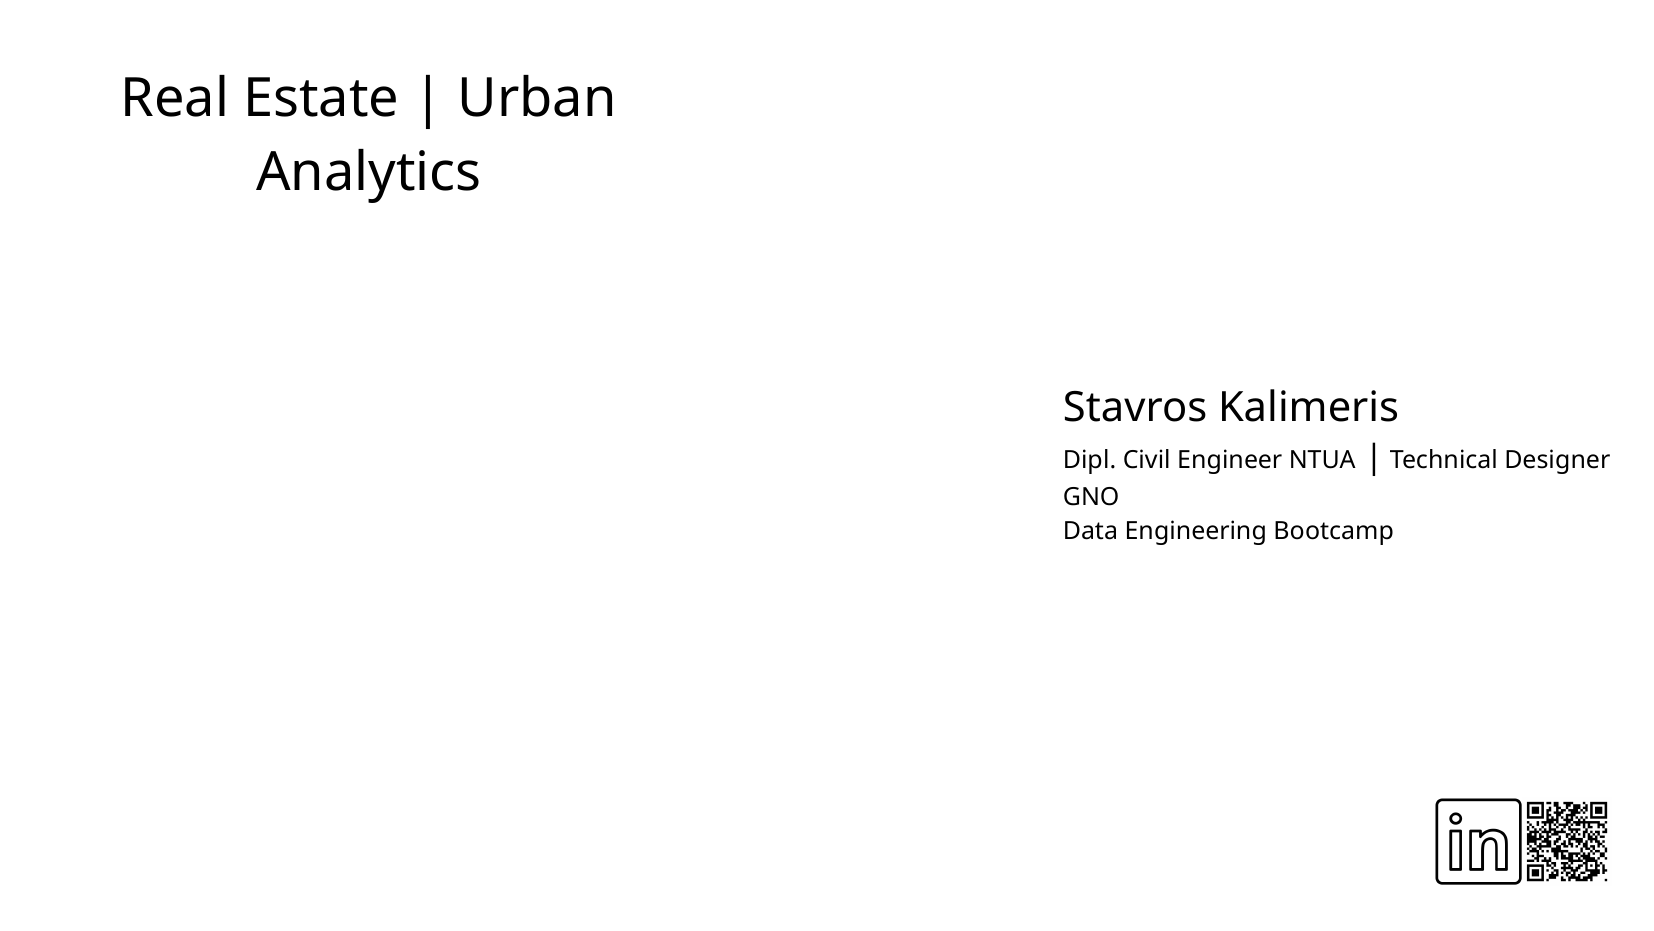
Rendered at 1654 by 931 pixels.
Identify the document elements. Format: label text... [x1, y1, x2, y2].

title Real Estate | Urban Analytics [29, 78, 709, 187]
title Stavros Kalimeris Dipl. Civil Engineer NTUA | Technical Designer GNO Data Engineering Bootcamp [1062, 373, 1654, 550]
picture [1434, 797, 1612, 886]
